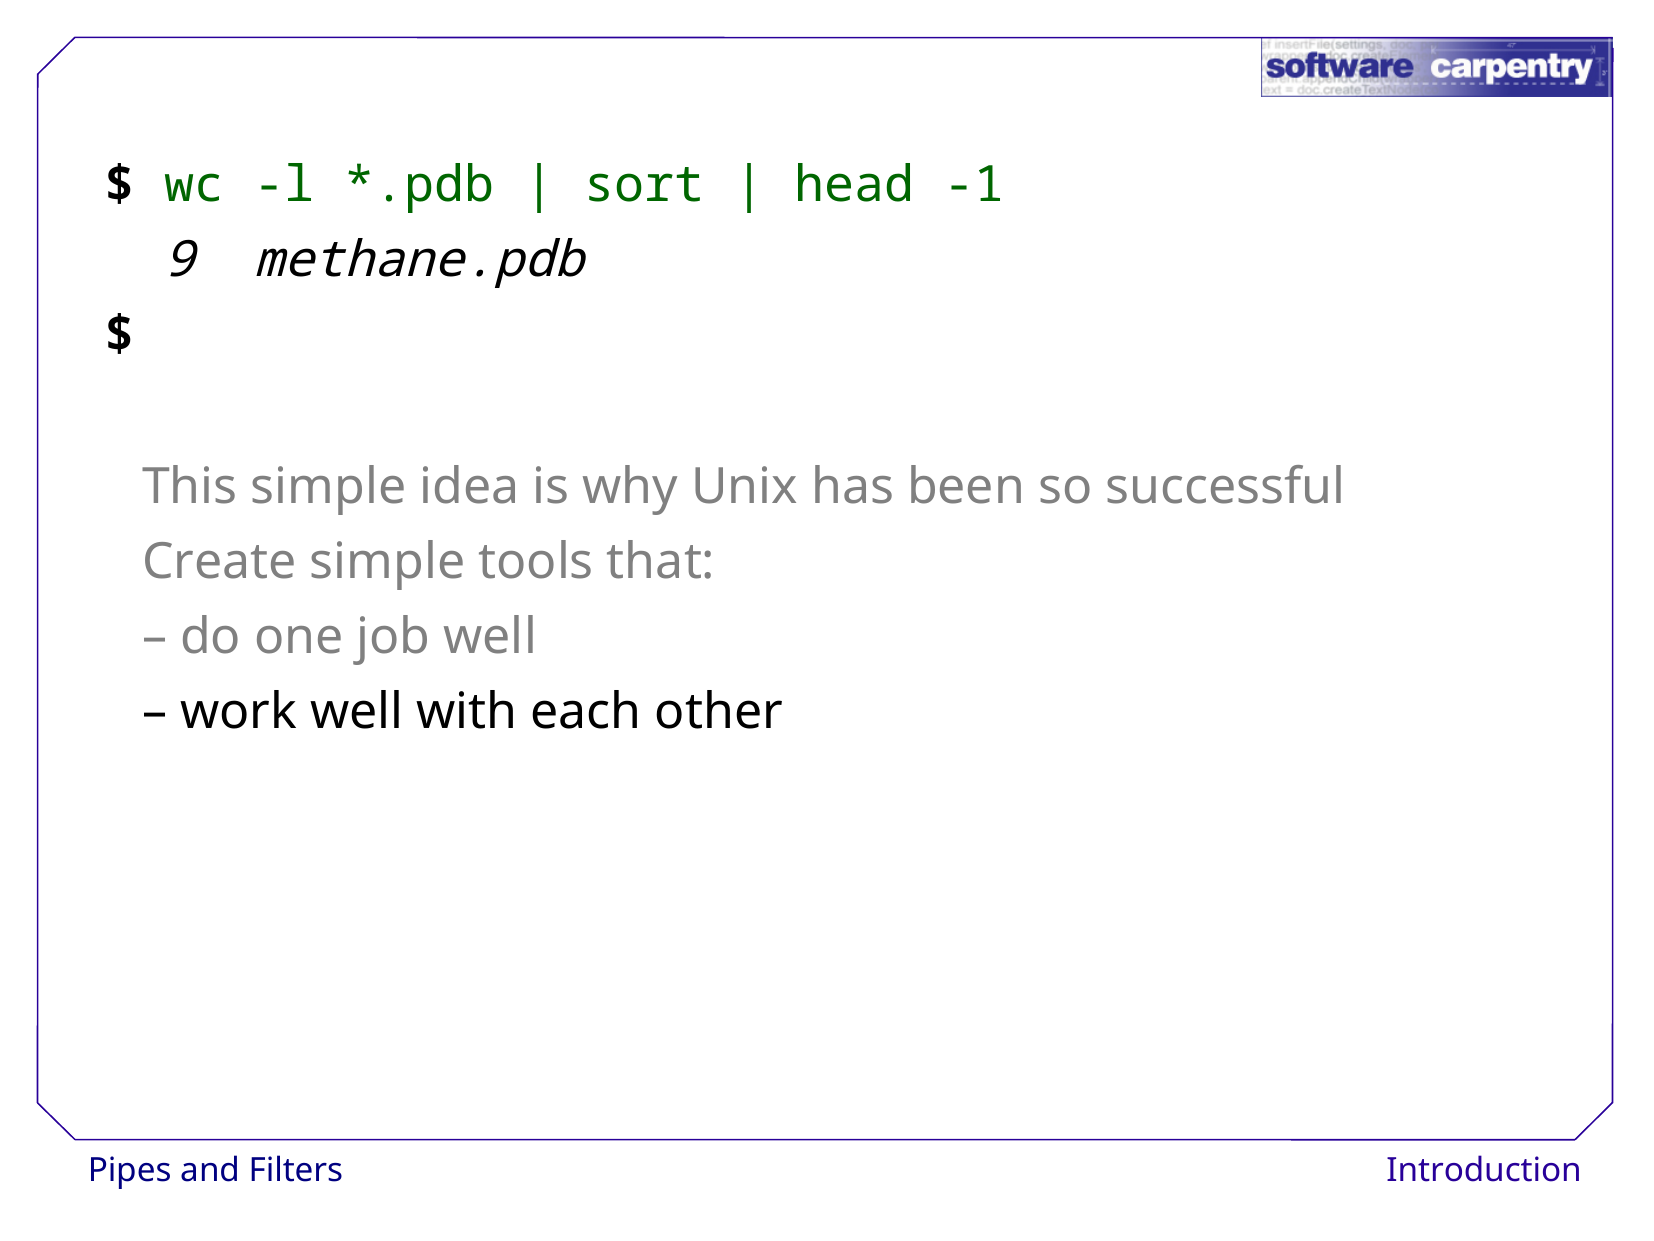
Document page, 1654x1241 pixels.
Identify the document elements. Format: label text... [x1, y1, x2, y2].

text_box $ wc -l *.pdb | sort | head -1 9 methane.pdb $ [89, 128, 1512, 1131]
text_box This simple idea is why Unix has been so successful Create simple tools that: – do one job well – work well with each other [127, 430, 1451, 913]
picture [1261, 39, 1613, 97]
